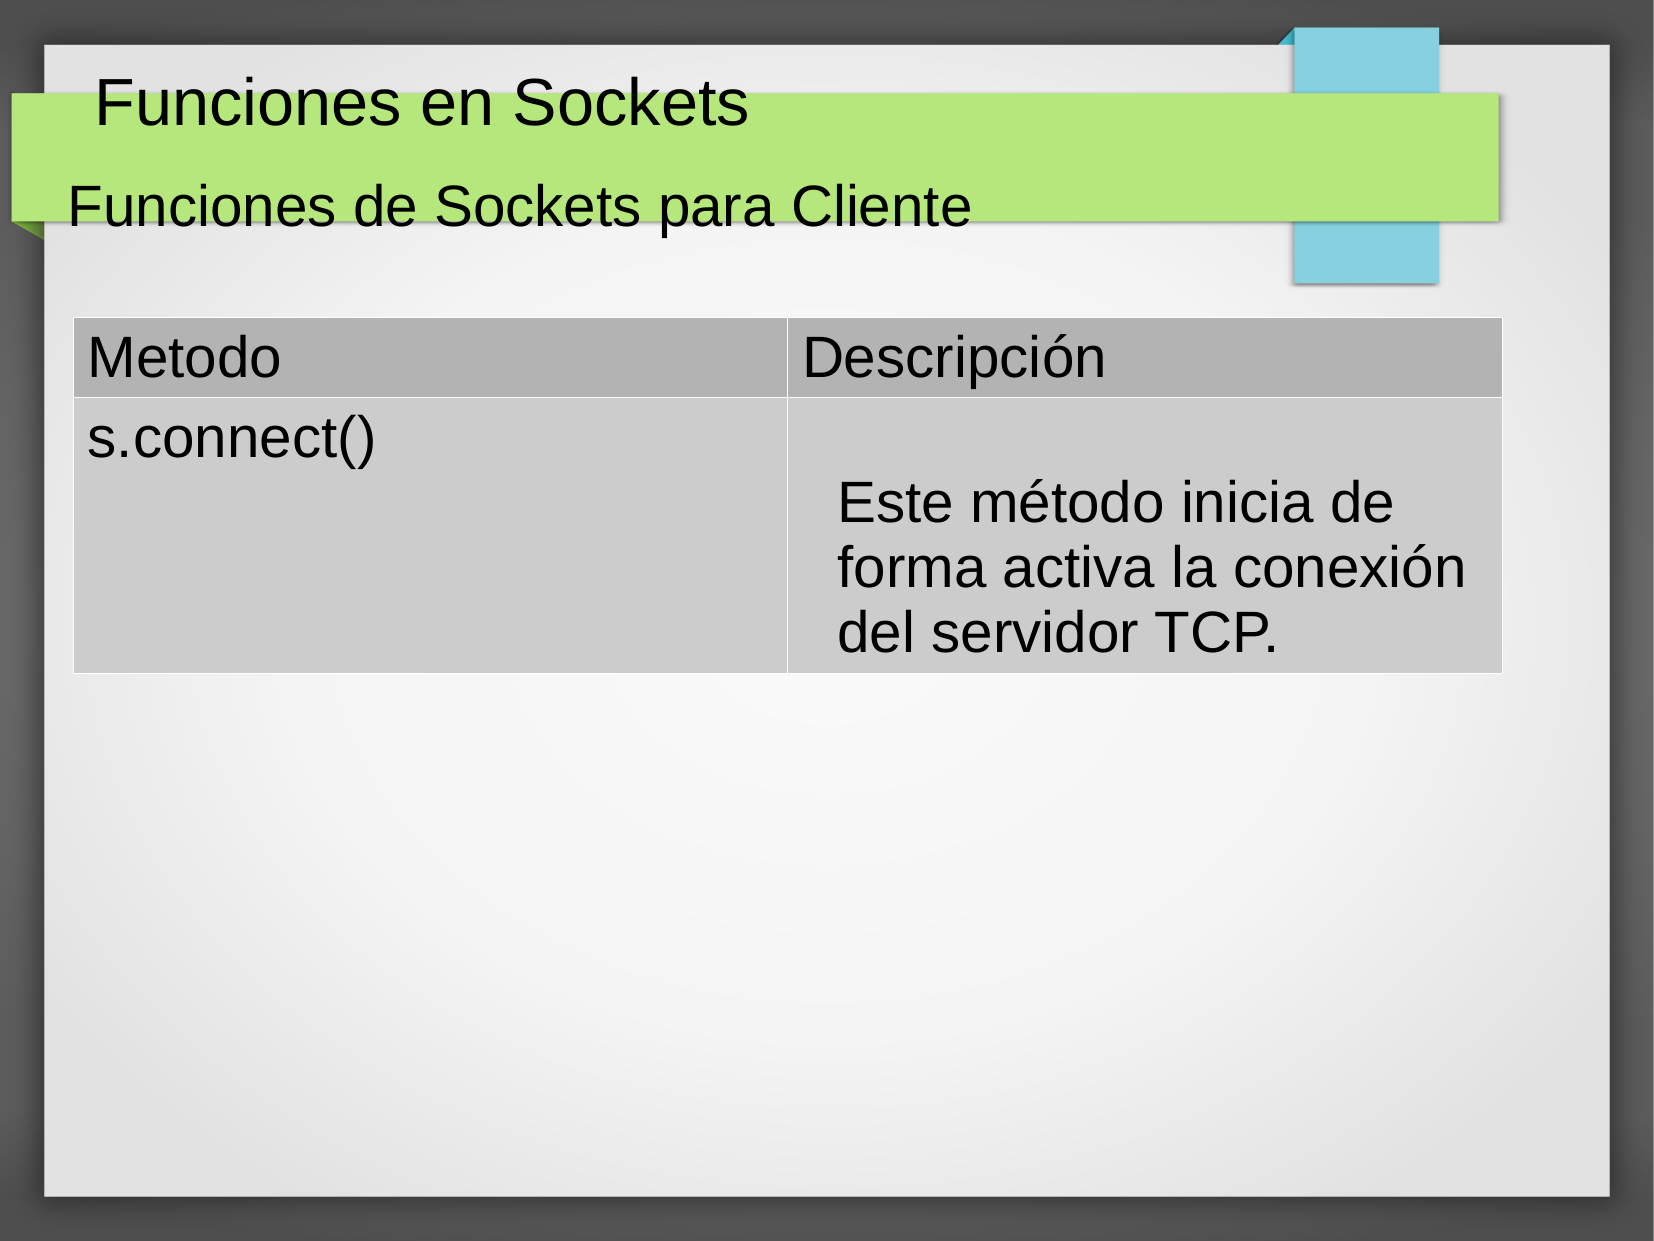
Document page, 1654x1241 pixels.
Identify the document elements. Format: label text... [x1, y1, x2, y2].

title Funciones de Sockets para Cliente [47, 165, 1536, 249]
table_cell s.connect() [74, 398, 787, 673]
table_header Descripción [788, 318, 1502, 397]
table_header Metodo [74, 318, 787, 397]
picture [0, 0, 1654, 1241]
title Funciones en Sockets [70, 50, 1560, 154]
table_cell Este método inicia de forma activa la conexión del servidor TCP. [788, 398, 1502, 673]
